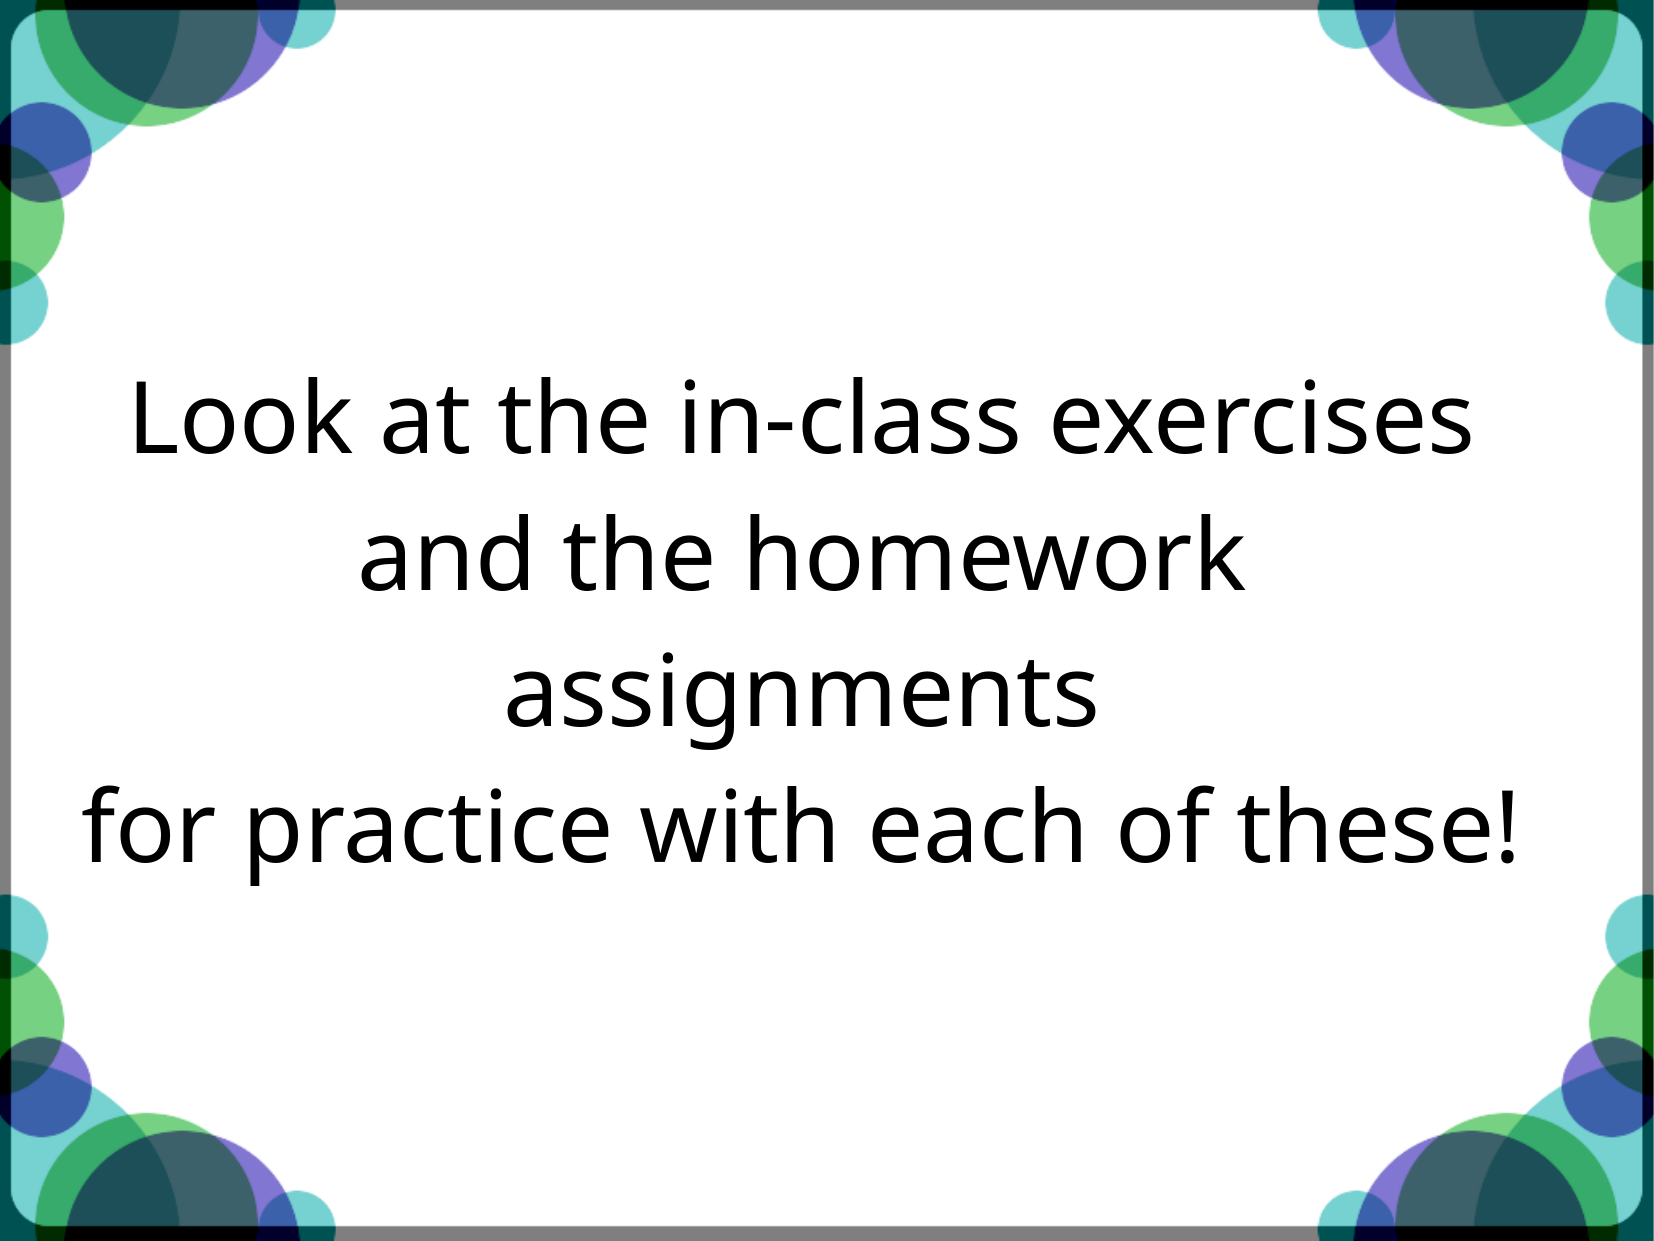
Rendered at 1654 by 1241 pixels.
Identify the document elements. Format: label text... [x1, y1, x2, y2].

picture [0, 0, 1654, 1241]
title Look at the in-class exercises and the homework assignments for practice with each of these! [58, 450, 1547, 788]
